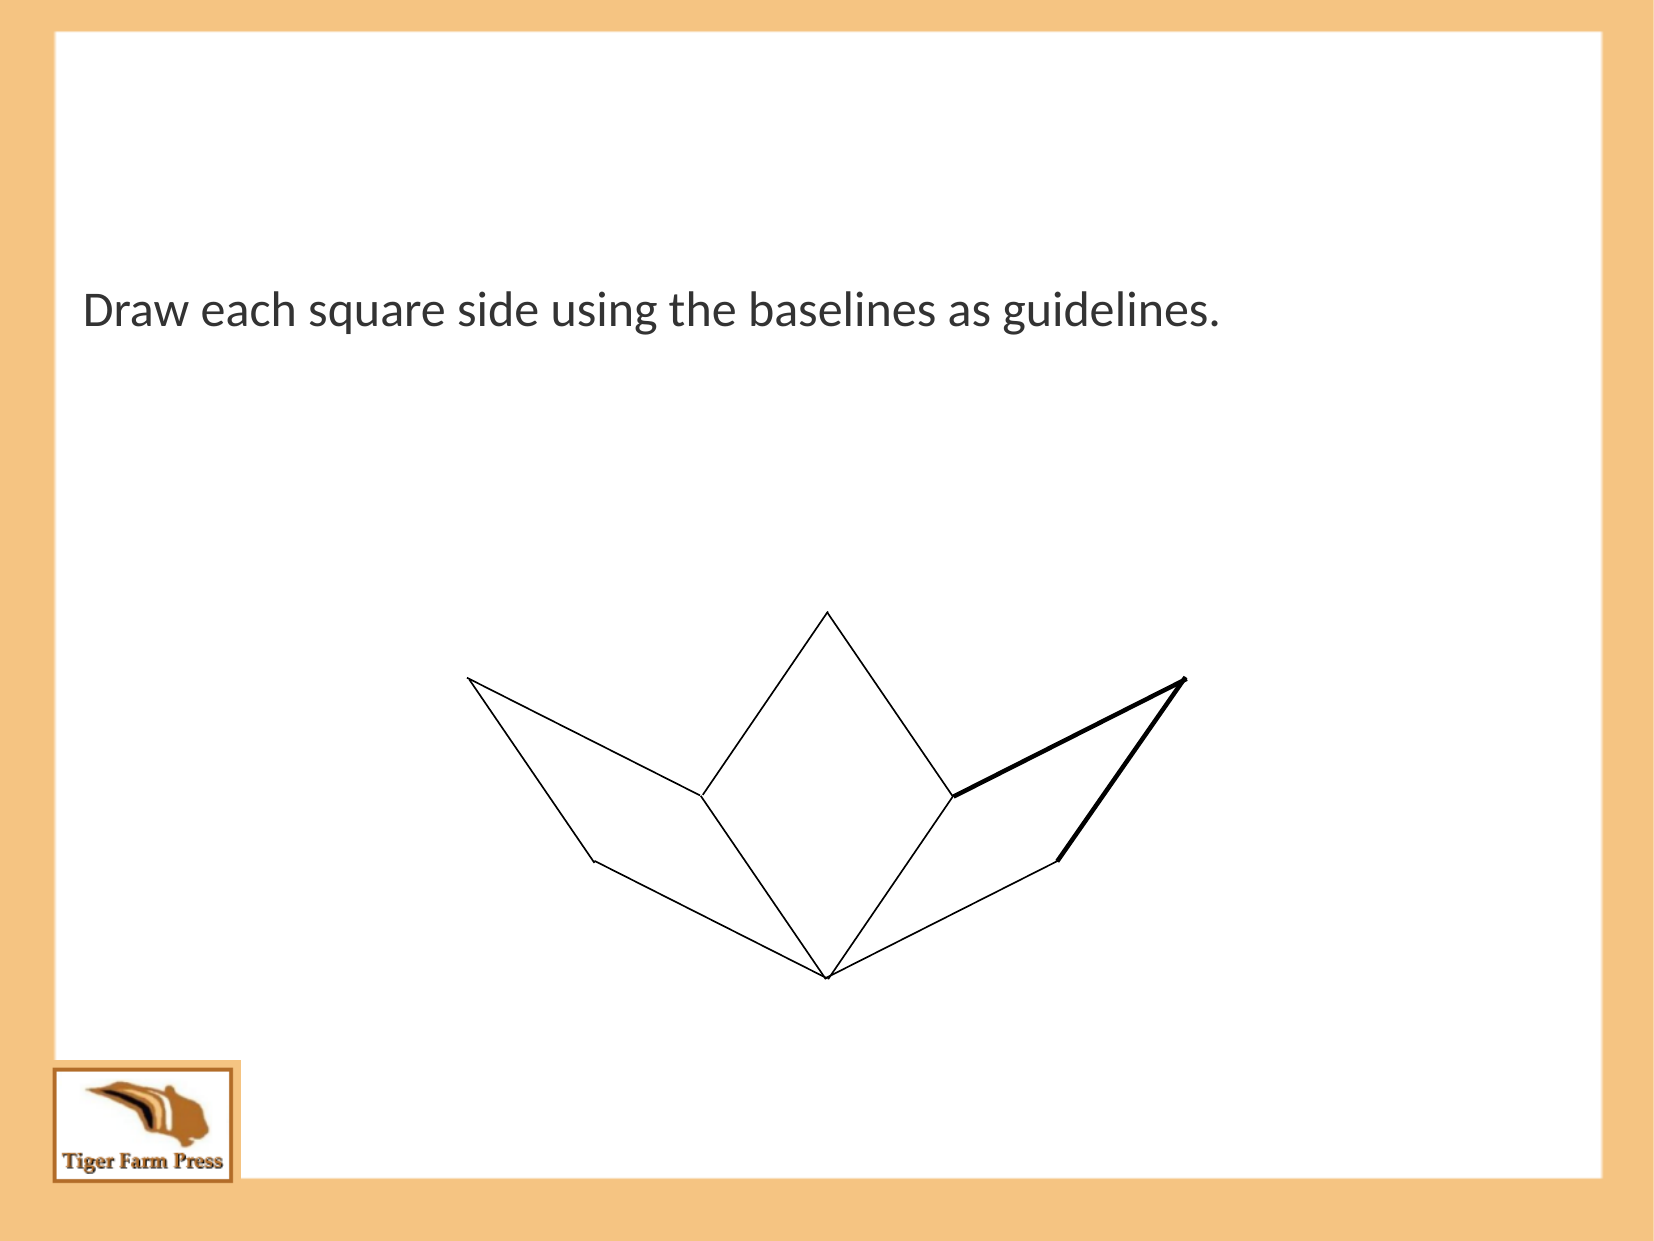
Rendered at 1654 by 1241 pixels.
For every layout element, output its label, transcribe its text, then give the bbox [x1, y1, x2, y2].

picture [0, 0, 1654, 1241]
list Draw each square side using the baselines as guidelines. [82, 290, 1572, 1109]
